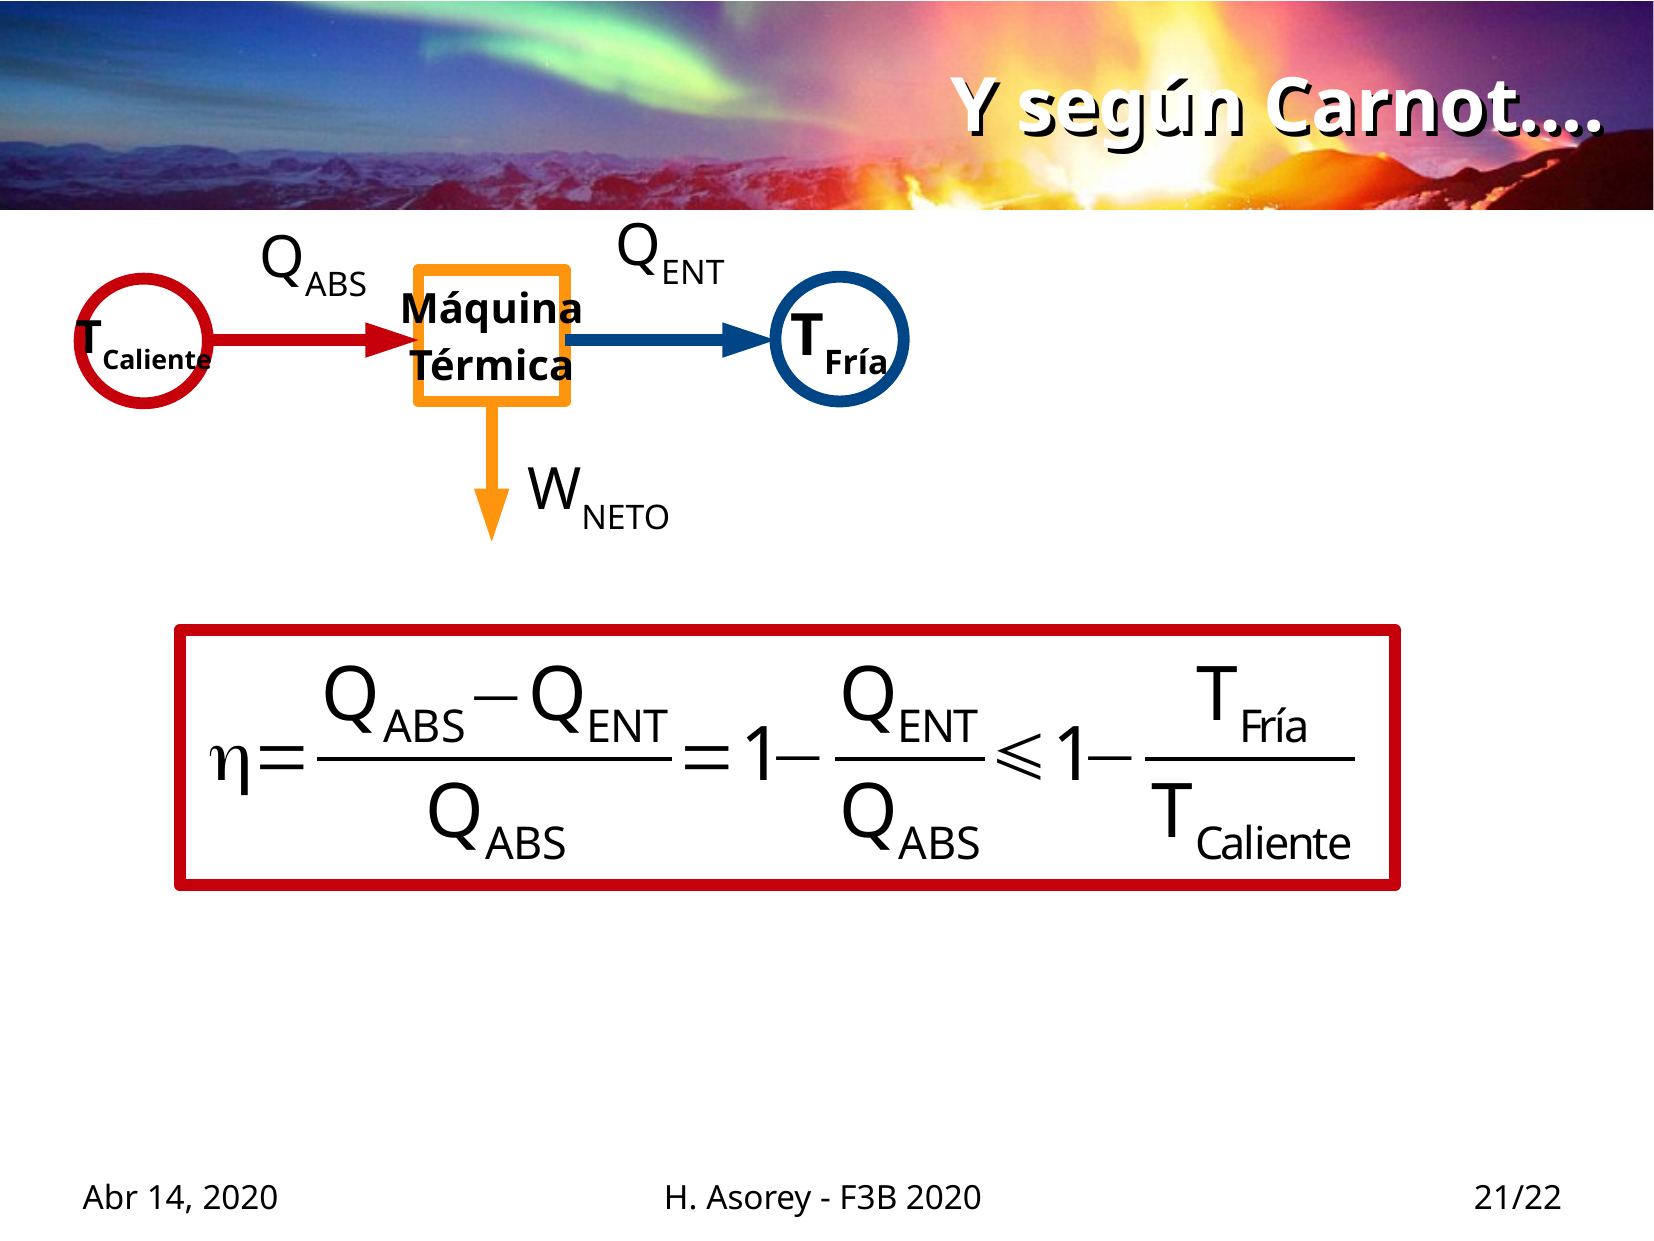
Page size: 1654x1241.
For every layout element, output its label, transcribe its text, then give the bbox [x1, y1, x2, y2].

text_box TCaliente [79, 278, 208, 404]
chart [199, 648, 1366, 871]
title Y según Carnot…. [45, 15, 1606, 191]
text_box WNETO [508, 440, 689, 572]
picture [0, 1, 1654, 210]
text_box TFría [775, 276, 904, 402]
text_box Máquina Térmica [418, 269, 565, 402]
